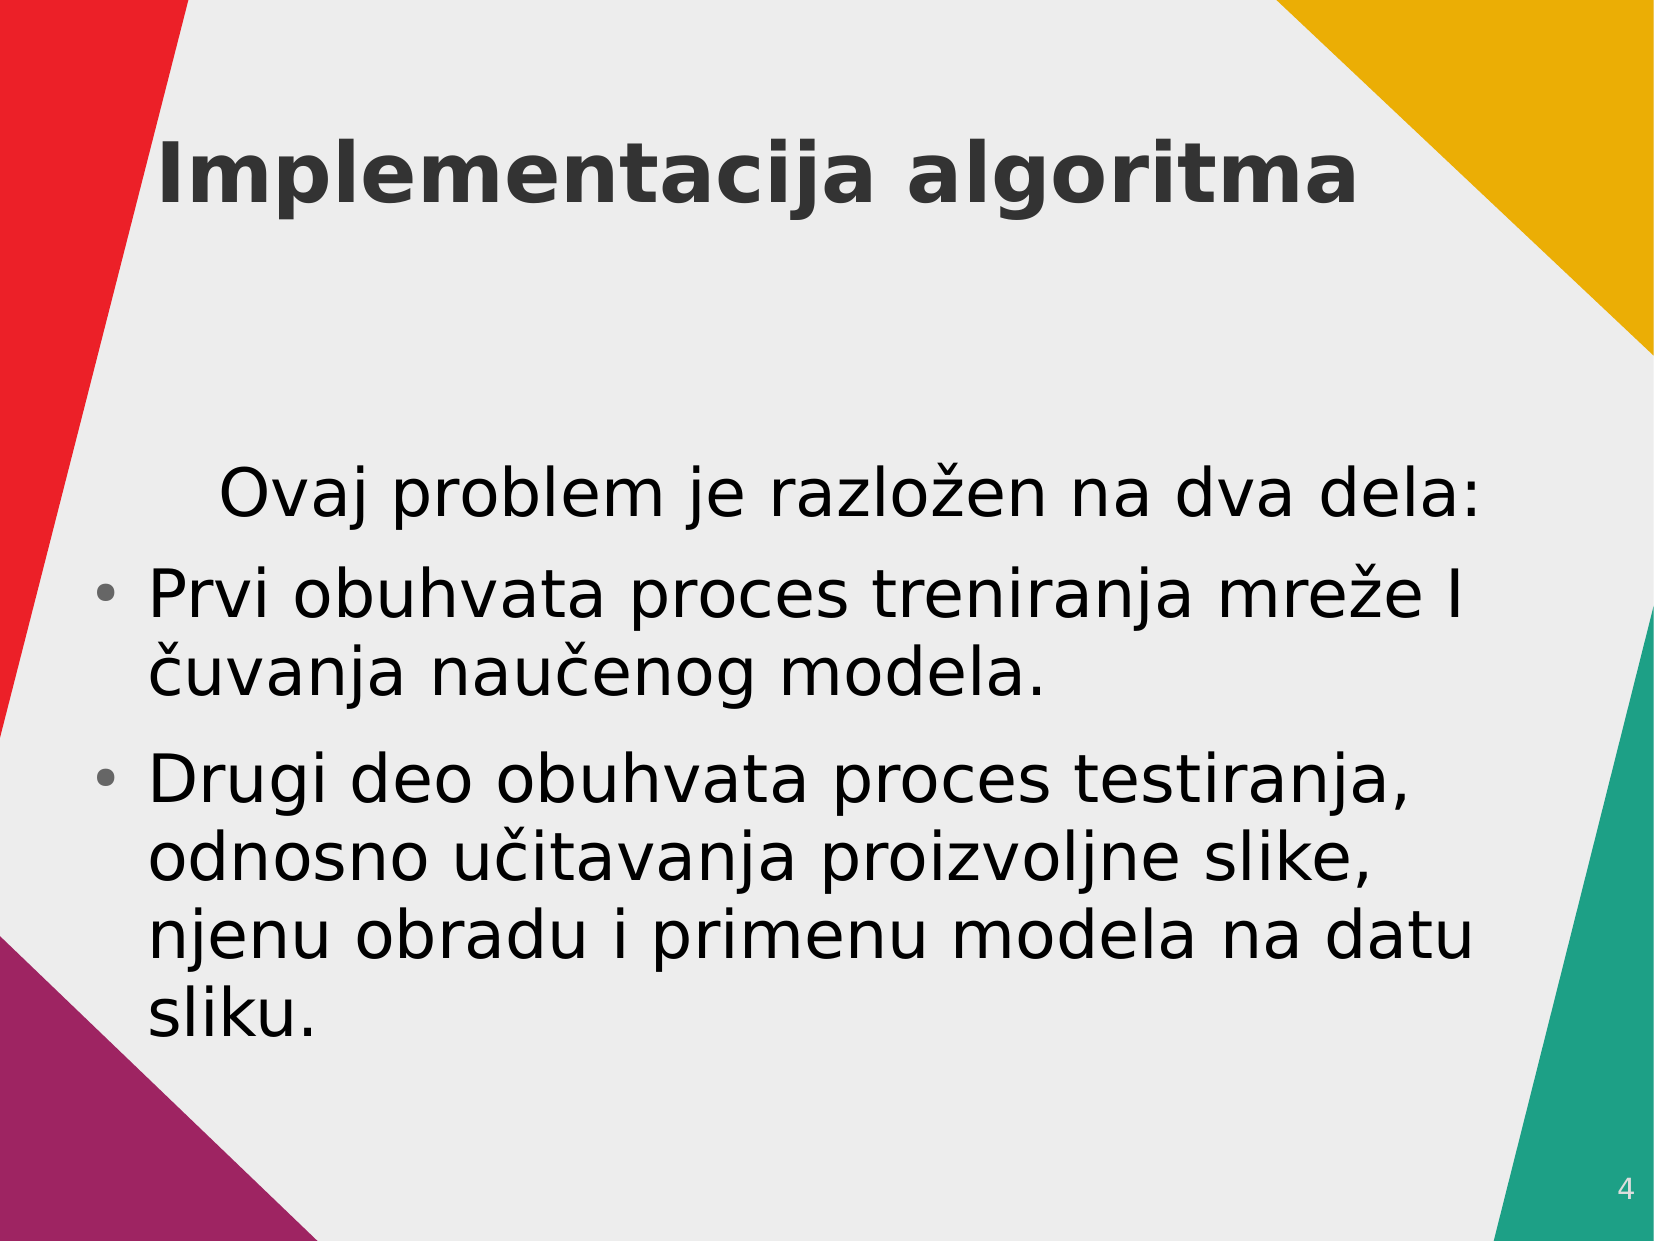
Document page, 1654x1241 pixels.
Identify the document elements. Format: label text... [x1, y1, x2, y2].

list Ovaj problem je razložen na dva dela: Prvi obuhvata proces treniranja mreže I čuvanja naučenog modela. Drugi deo obuhvata proces testiranja, odnosno učitavanja proizvoljne slike, njenu obradu i primenu modela na datu sliku. [76, 454, 1501, 1186]
title Implementacija algoritma [46, 75, 1471, 272]
